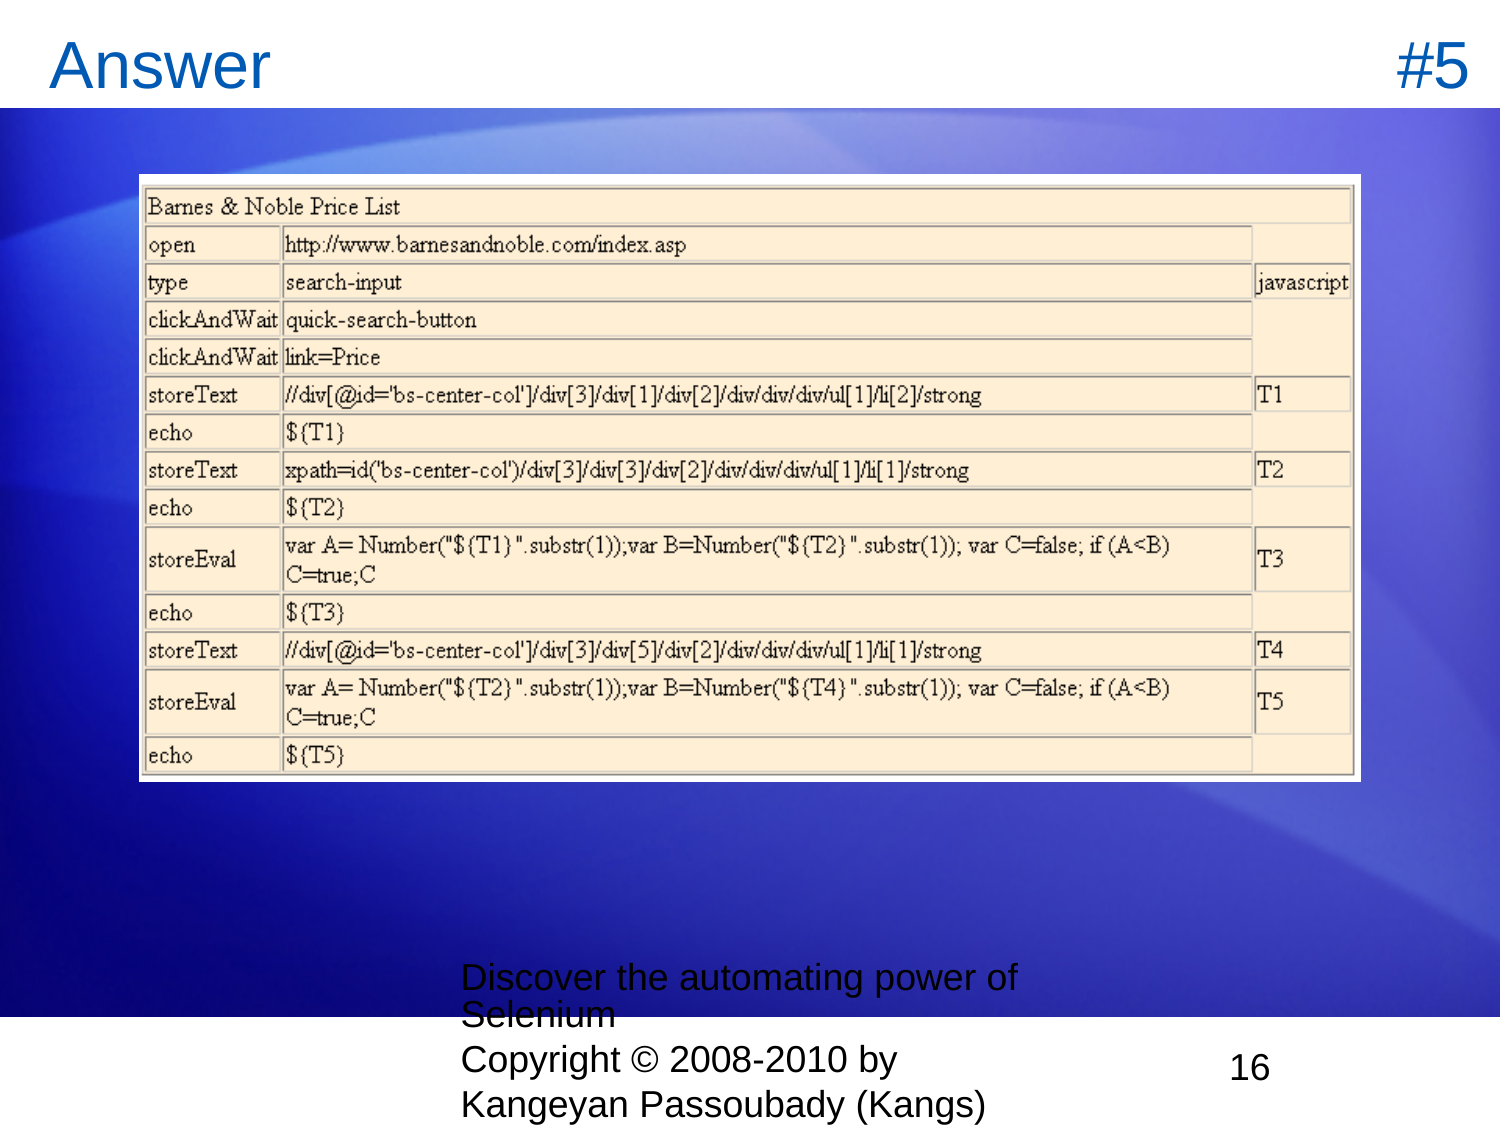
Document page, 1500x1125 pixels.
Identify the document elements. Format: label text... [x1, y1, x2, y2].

picture [0, 108, 1500, 1017]
picture [602, 1009, 610, 1017]
picture [519, 1009, 530, 1015]
title Answer #5 [35, 11, 1500, 112]
picture [591, 1009, 599, 1017]
picture [541, 1009, 550, 1017]
picture [490, 1009, 501, 1015]
